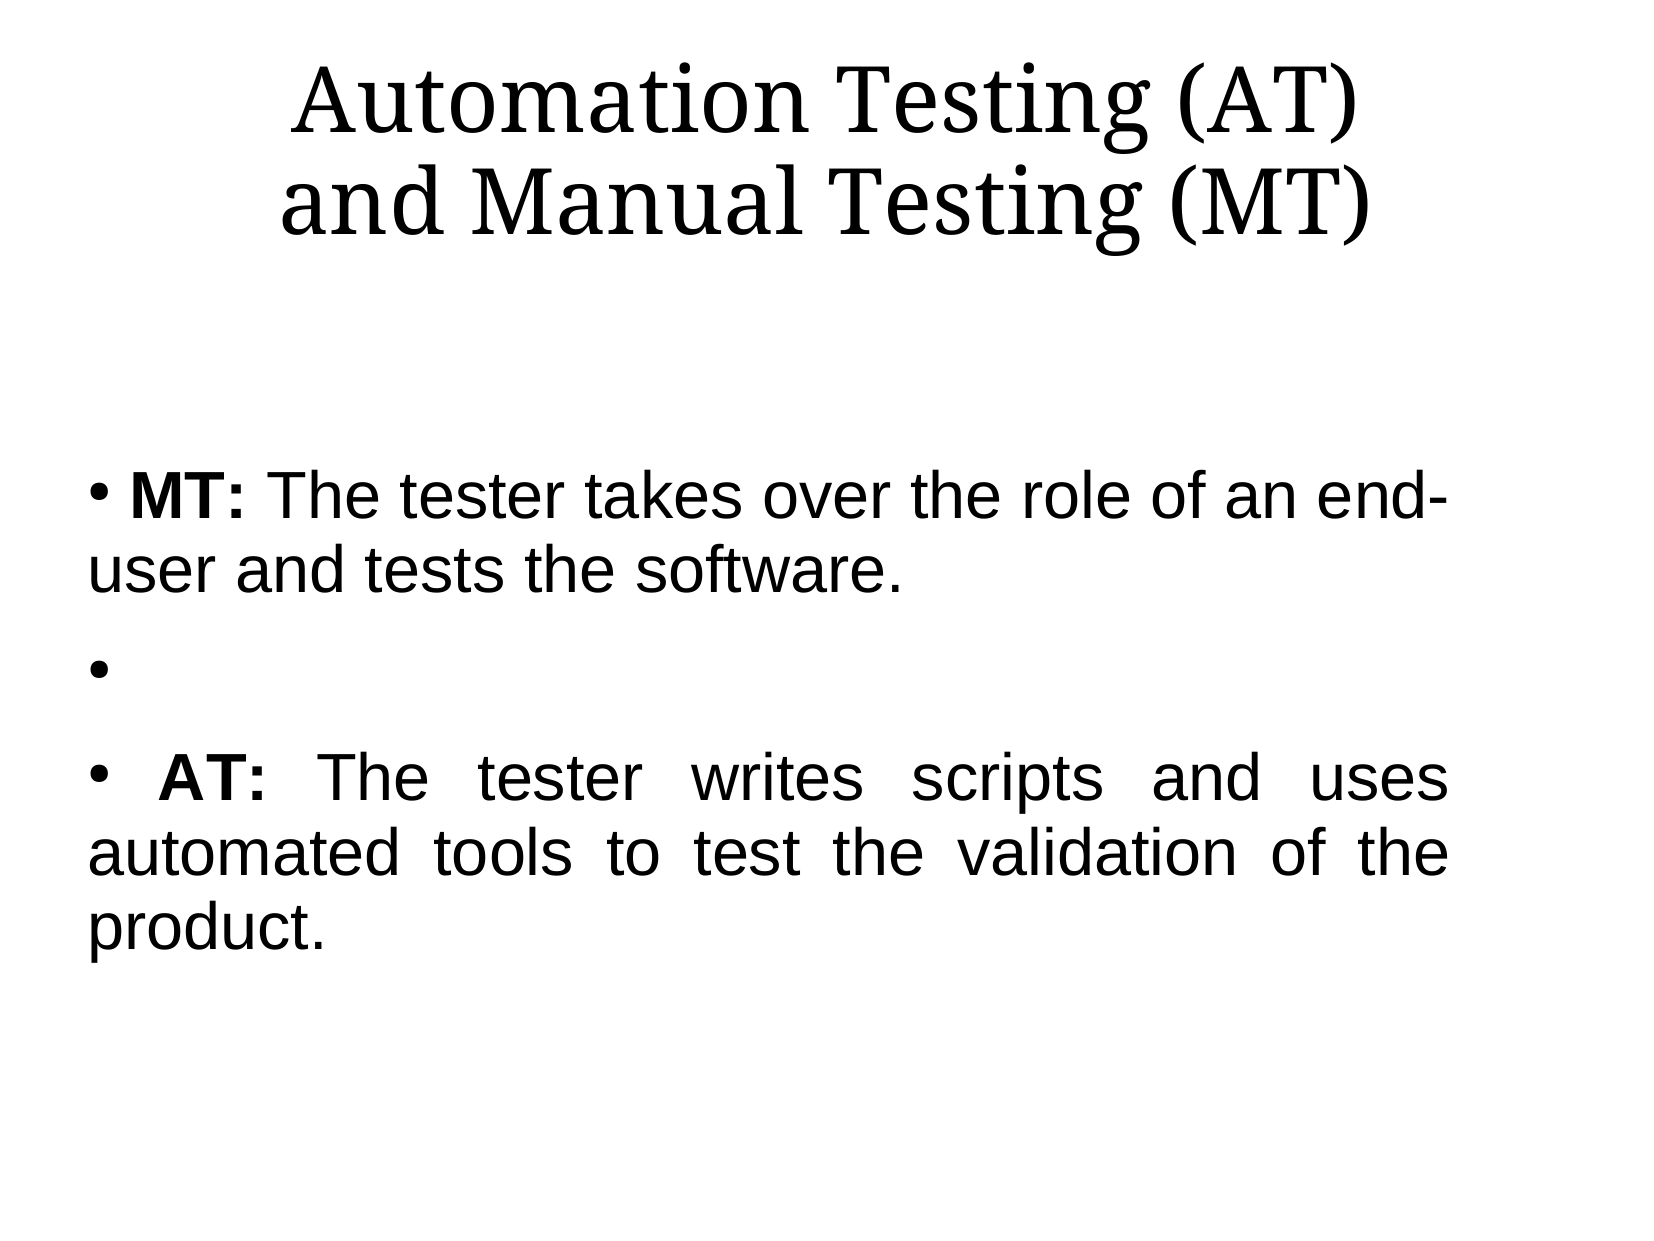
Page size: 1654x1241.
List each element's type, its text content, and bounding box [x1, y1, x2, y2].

list MT: The tester takes over the role of an end-user and tests the software. AT: The tester writes scripts and uses automated tools to test the validation of the product. [87, 344, 1576, 1163]
title Automation Testing (AT) and Manual Testing (MT) [82, 49, 1571, 257]
